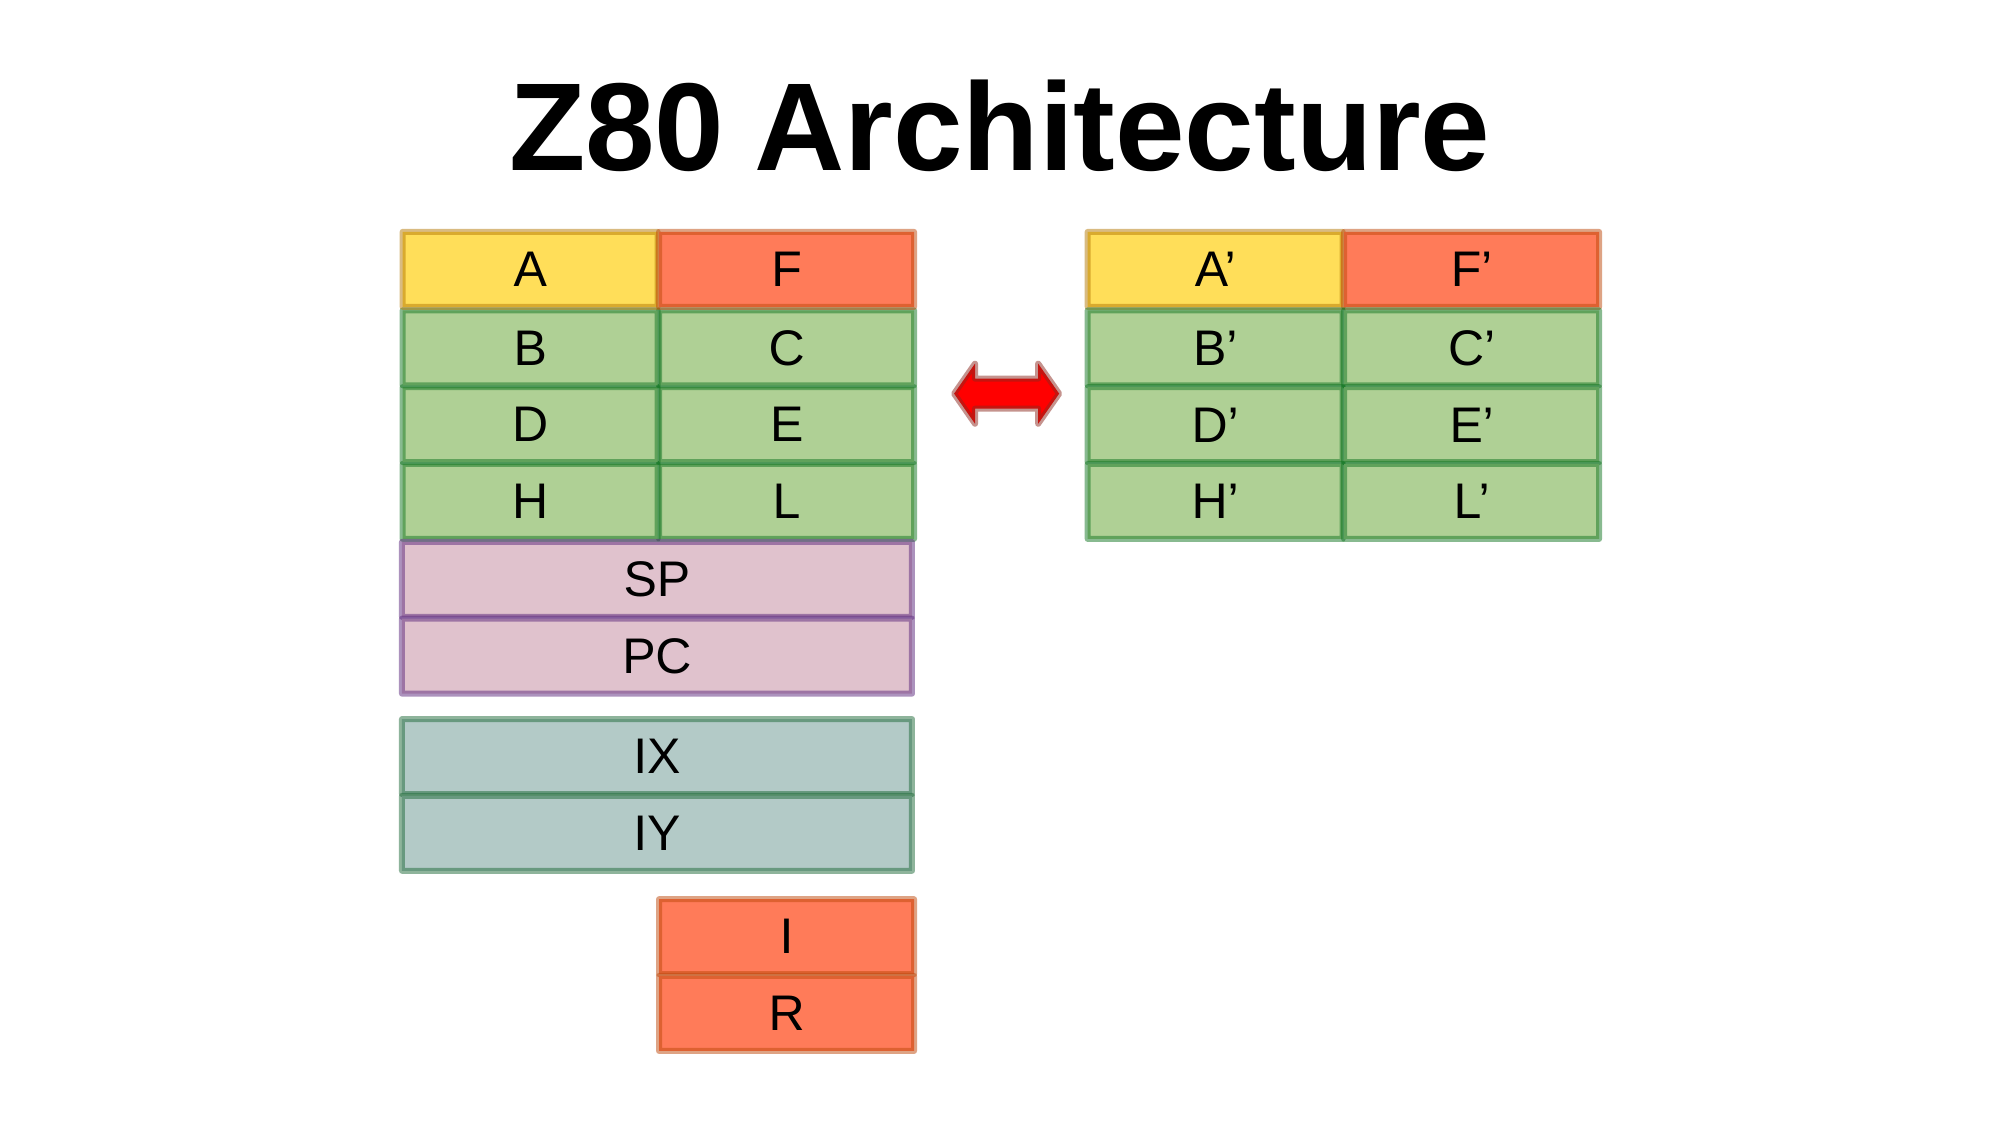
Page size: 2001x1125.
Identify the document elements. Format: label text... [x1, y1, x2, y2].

text_box B [402, 310, 658, 386]
text_box L’ [1344, 463, 1600, 539]
text_box F’ [1344, 231, 1600, 307]
text_box R [659, 975, 915, 1051]
text_box D’ [1087, 387, 1343, 463]
text_box A’ [1087, 231, 1343, 307]
text_box PC [401, 618, 912, 694]
text_box H [402, 463, 658, 539]
text_box C [659, 310, 915, 386]
text_box IX [401, 719, 912, 795]
text_box B’ [1087, 310, 1343, 386]
text_box IY [401, 795, 912, 871]
text_box A [402, 231, 658, 307]
title Z80 Architecture [137, 24, 1863, 242]
text_box L [659, 463, 915, 539]
text_box E [659, 387, 915, 463]
text_box D [402, 387, 658, 463]
text_box E’ [1344, 387, 1600, 463]
text_box [954, 363, 1060, 424]
text_box C’ [1344, 310, 1600, 386]
text_box I [659, 899, 915, 975]
text_box H’ [1087, 463, 1343, 539]
text_box F [659, 231, 915, 307]
text_box SP [401, 541, 912, 617]
